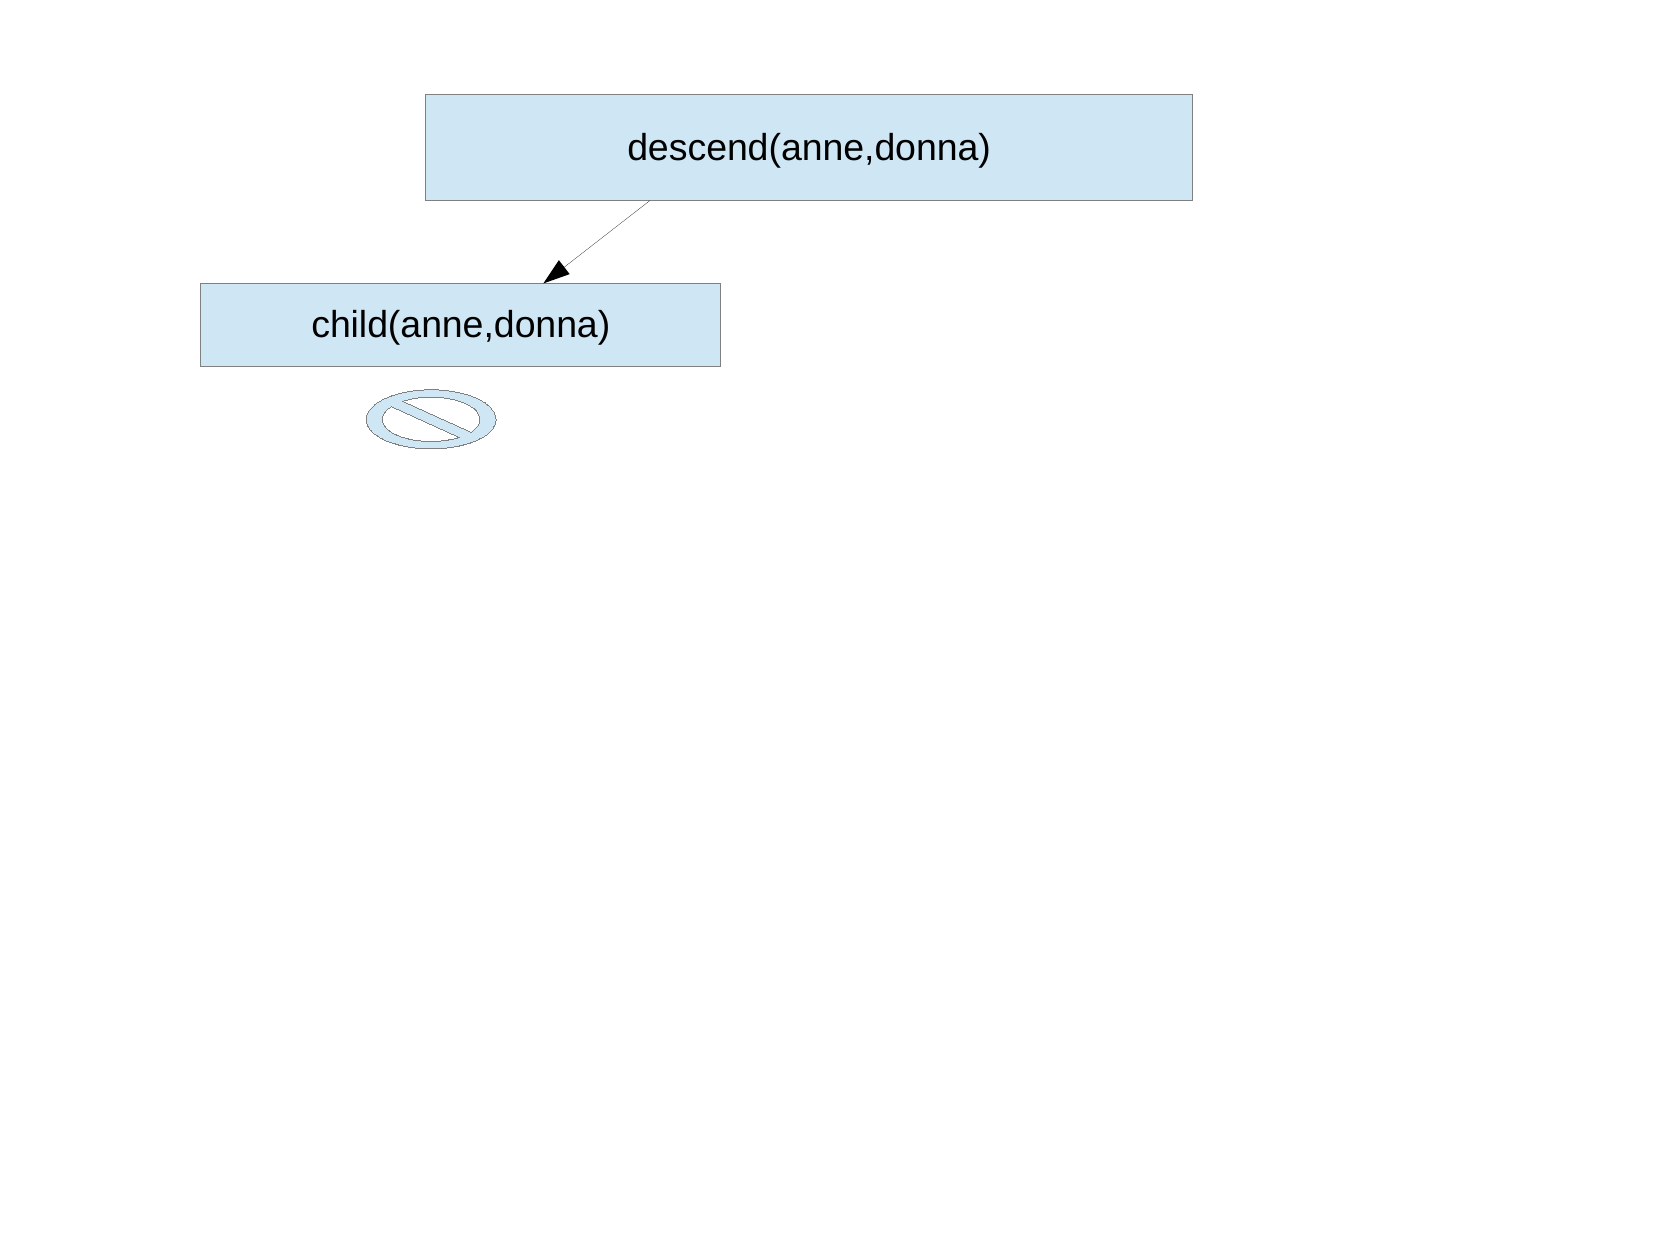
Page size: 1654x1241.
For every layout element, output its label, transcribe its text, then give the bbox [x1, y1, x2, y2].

text_box child(anne,donna) [200, 283, 721, 367]
text_box [366, 389, 497, 449]
text_box descend(anne,donna) [425, 94, 1193, 201]
